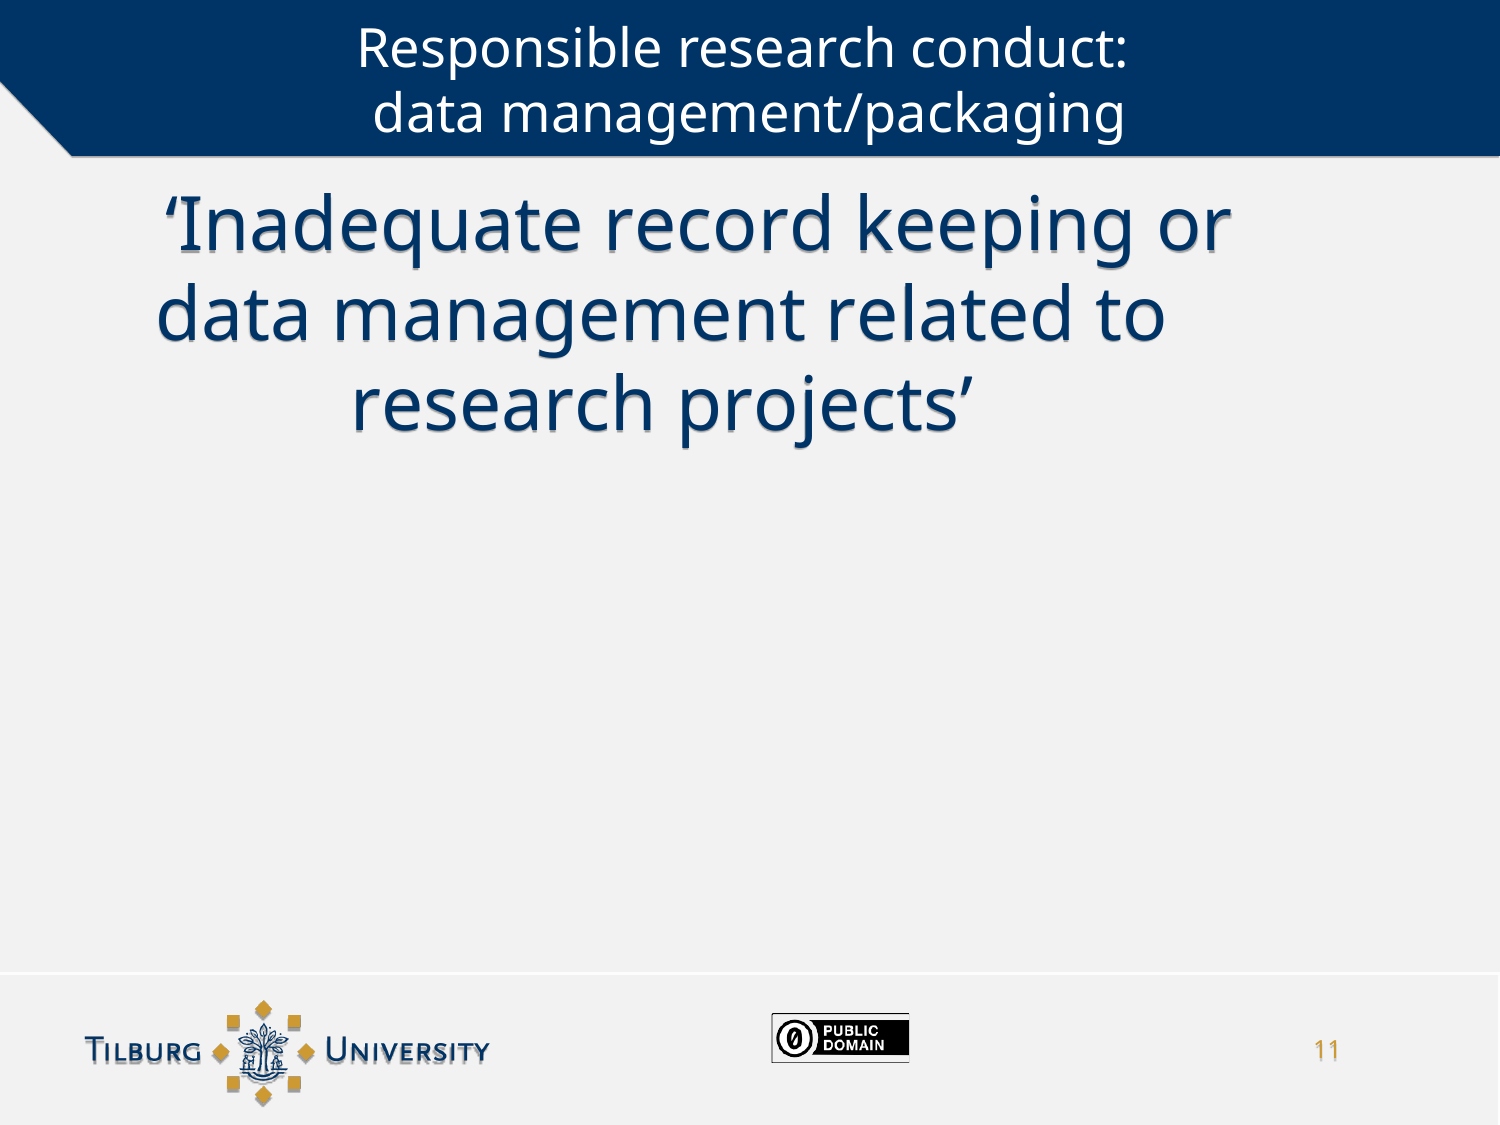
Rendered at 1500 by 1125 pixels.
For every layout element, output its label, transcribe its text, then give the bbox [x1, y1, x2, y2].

text_box ‘Inadequate record keeping or data management related to research projects’ [75, 168, 1426, 504]
title Responsible research conduct: data management/packaging [75, 0, 1426, 156]
text_box [772, 1014, 909, 1062]
text_box [1298, 1026, 1426, 1087]
